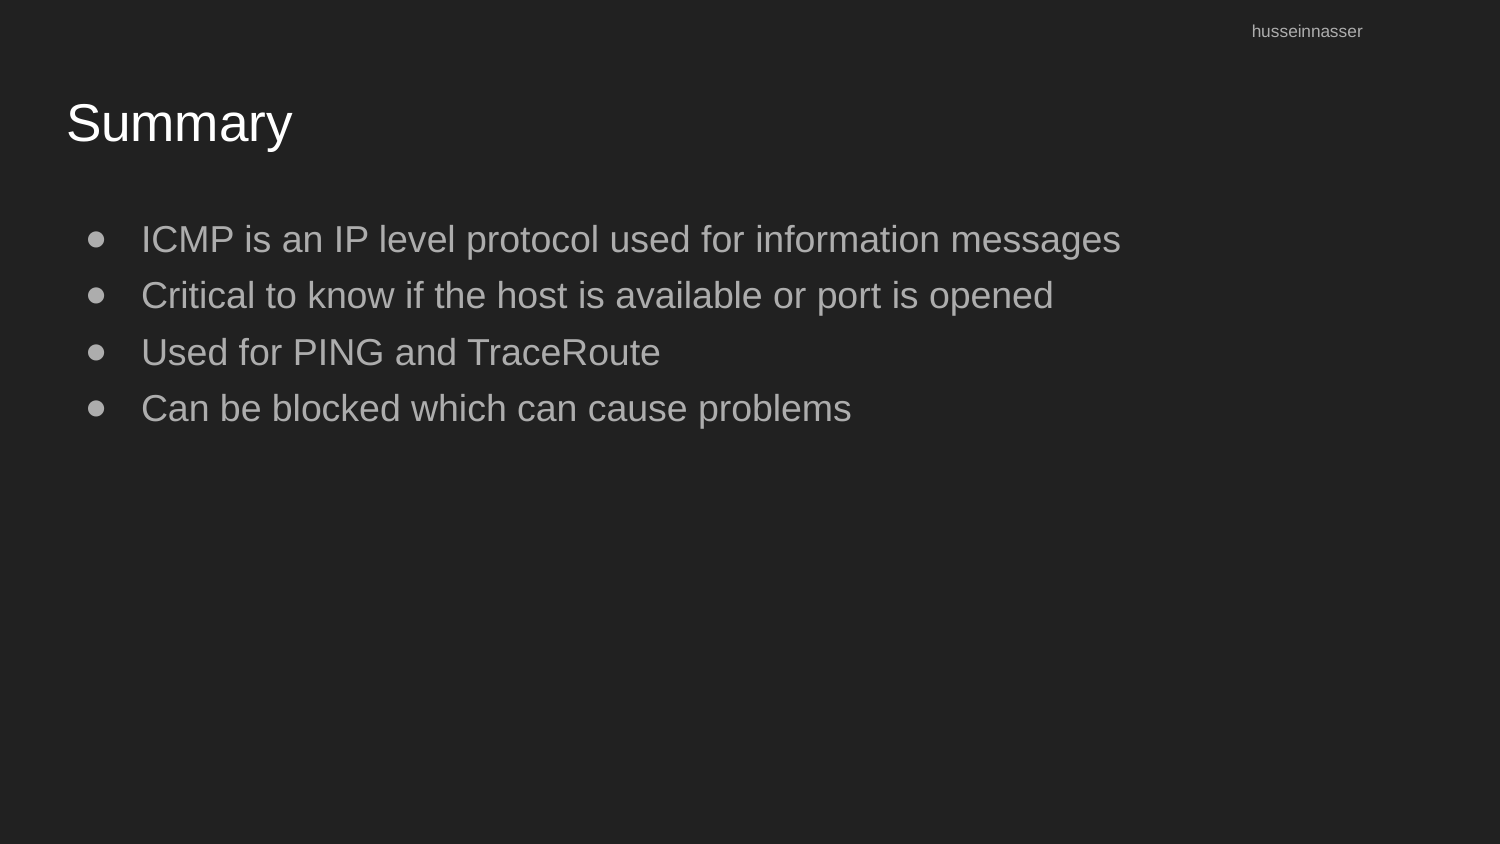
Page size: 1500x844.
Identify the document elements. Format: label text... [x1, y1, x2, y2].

subtitle husseinnasser [1236, 11, 1492, 53]
title Summary [51, 72, 1449, 167]
list ICMP is an IP level protocol used for information messages Critical to know if the host is available or port is opened Used for PING and TraceRoute Can be blocked which can cause problems [51, 189, 1449, 750]
